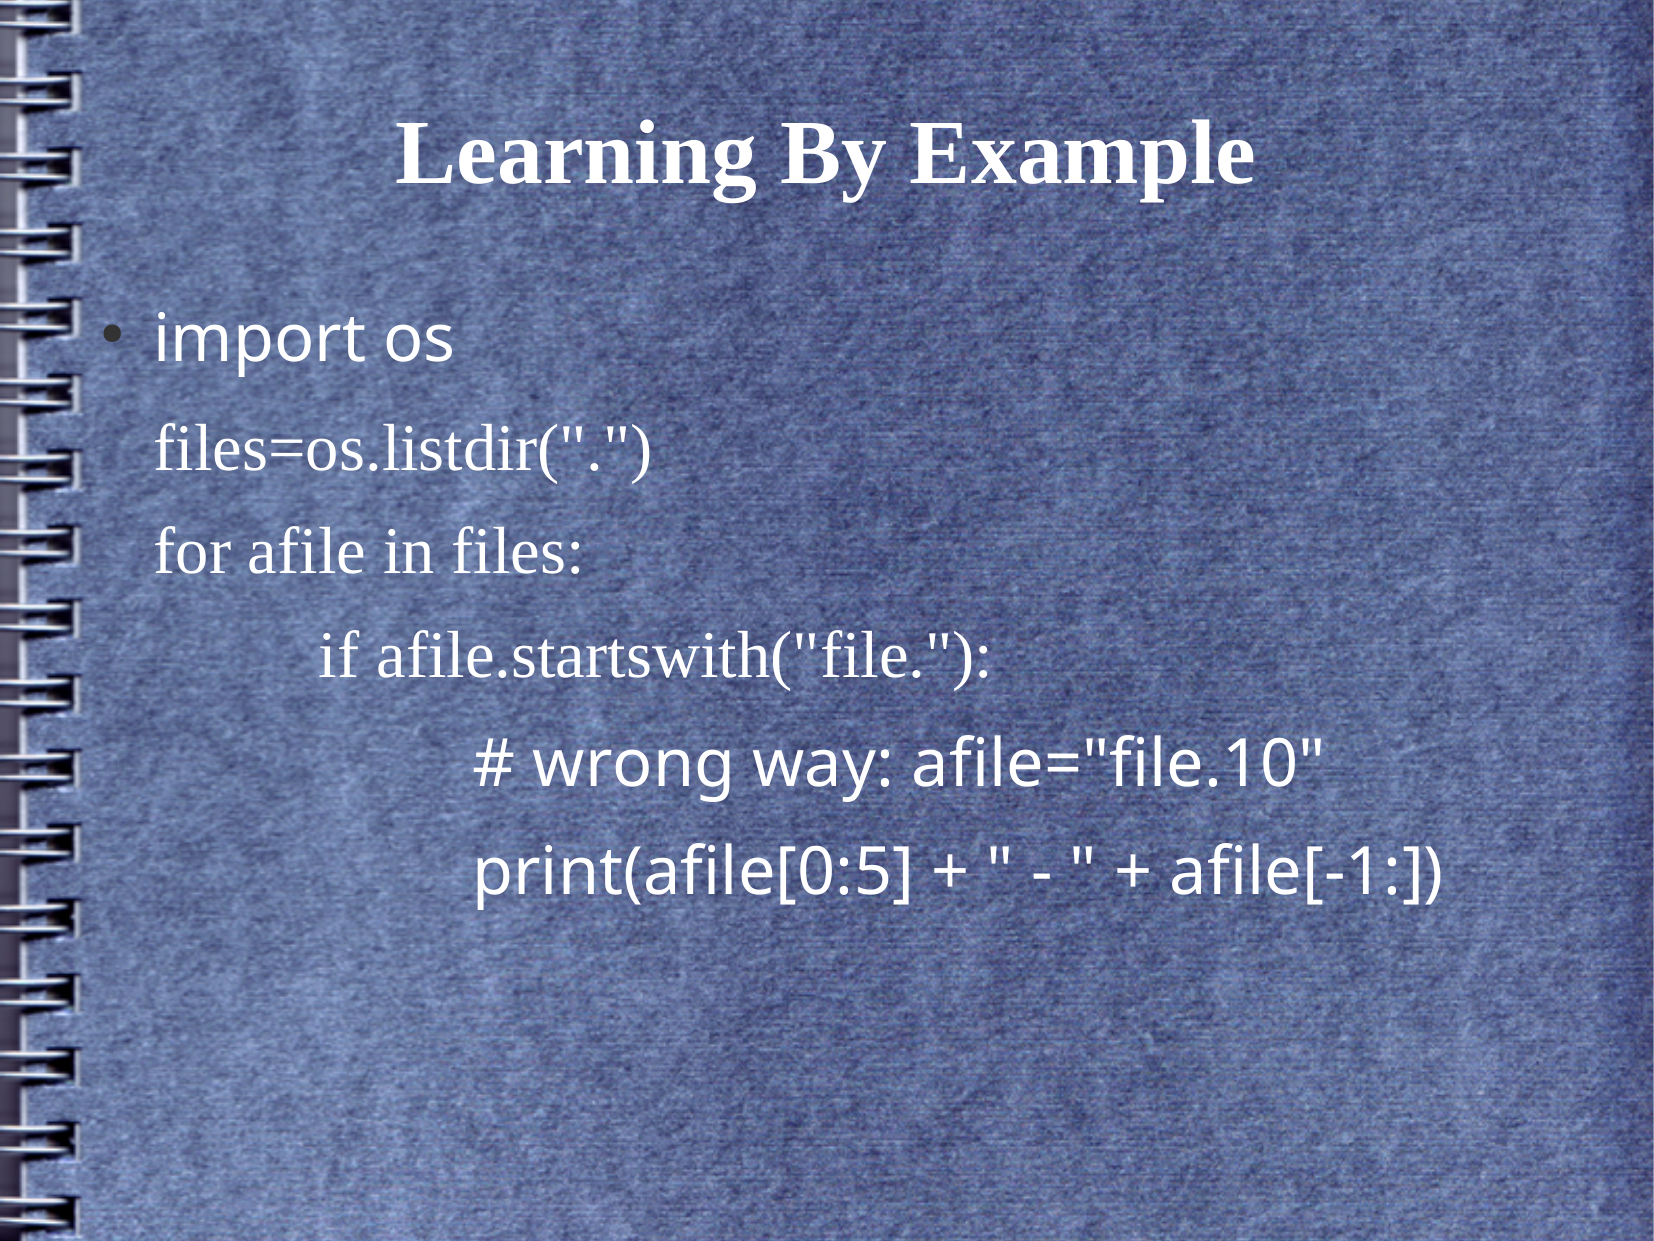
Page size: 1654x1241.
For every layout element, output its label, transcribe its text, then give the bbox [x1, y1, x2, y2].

title Learning By Example [82, 49, 1571, 257]
list import os files=os.listdir(".") for afile in files: if afile.startswith("file."): # wrong way: afile="file.10" print(afile[0:5] + " - " + afile[-1:]) [82, 290, 1571, 1109]
picture [0, 0, 1654, 1241]
